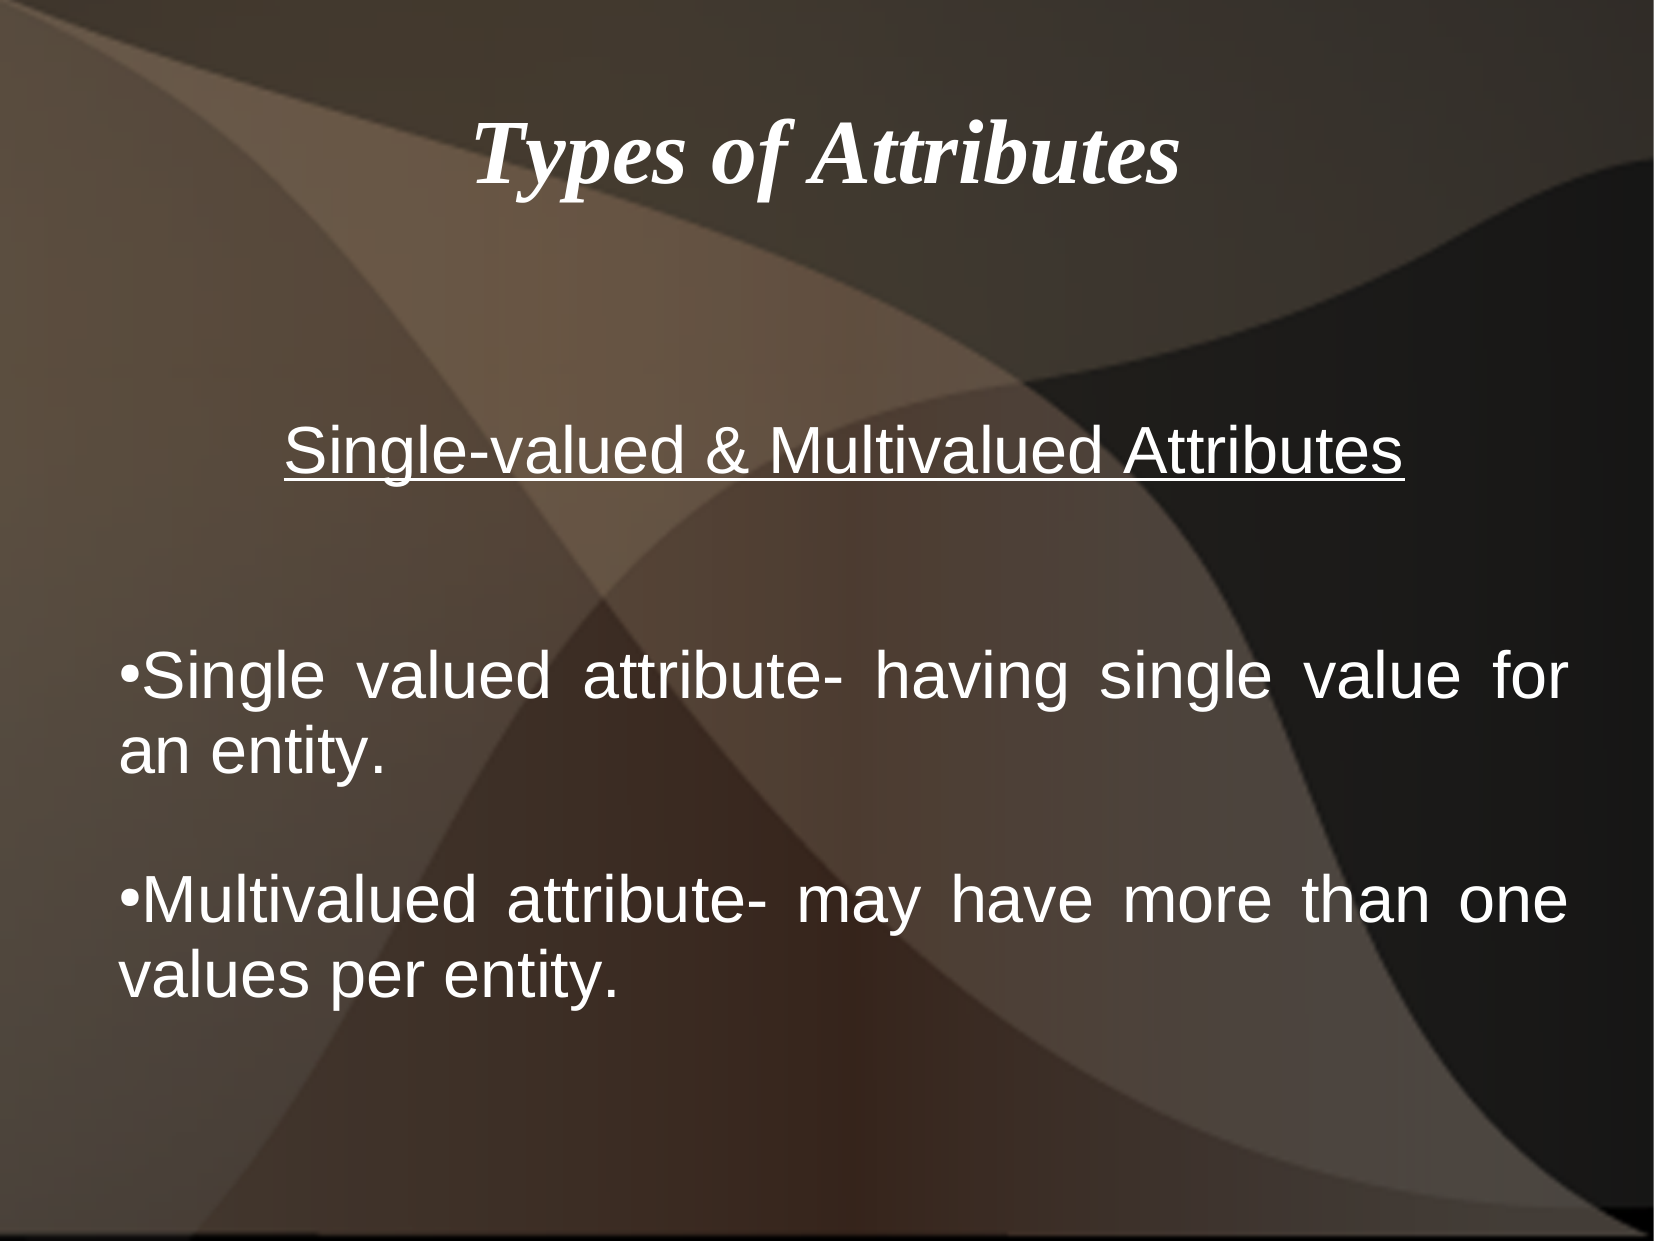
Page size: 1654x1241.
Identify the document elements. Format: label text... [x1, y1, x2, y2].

title Types of Attributes [82, 49, 1571, 257]
subtitle Single-valued & Multivalued Attributes Single valued attribute- having single value for an entity. Multivalued attribute- may have more than one values per entity. [118, 413, 1571, 1012]
picture [0, 0, 1654, 1241]
